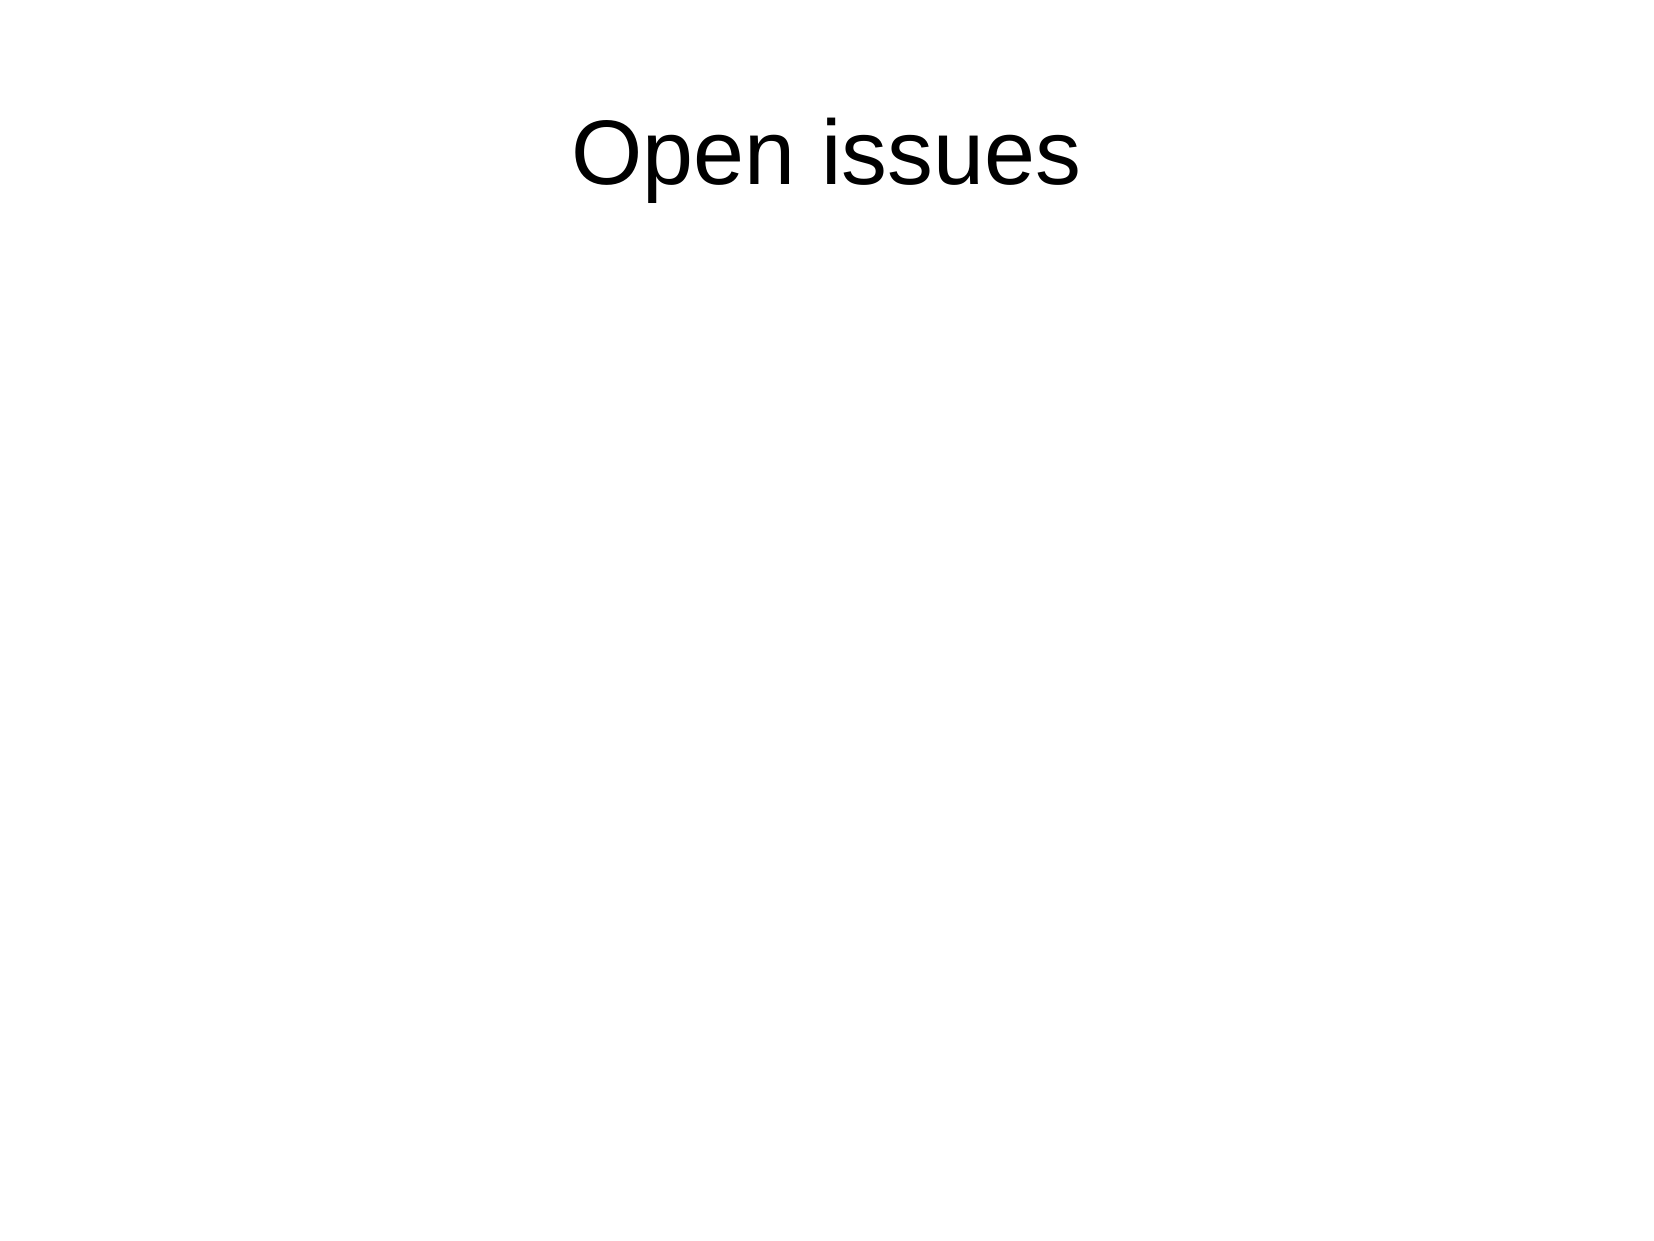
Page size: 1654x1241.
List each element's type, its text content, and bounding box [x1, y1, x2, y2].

title Open issues [82, 49, 1571, 257]
